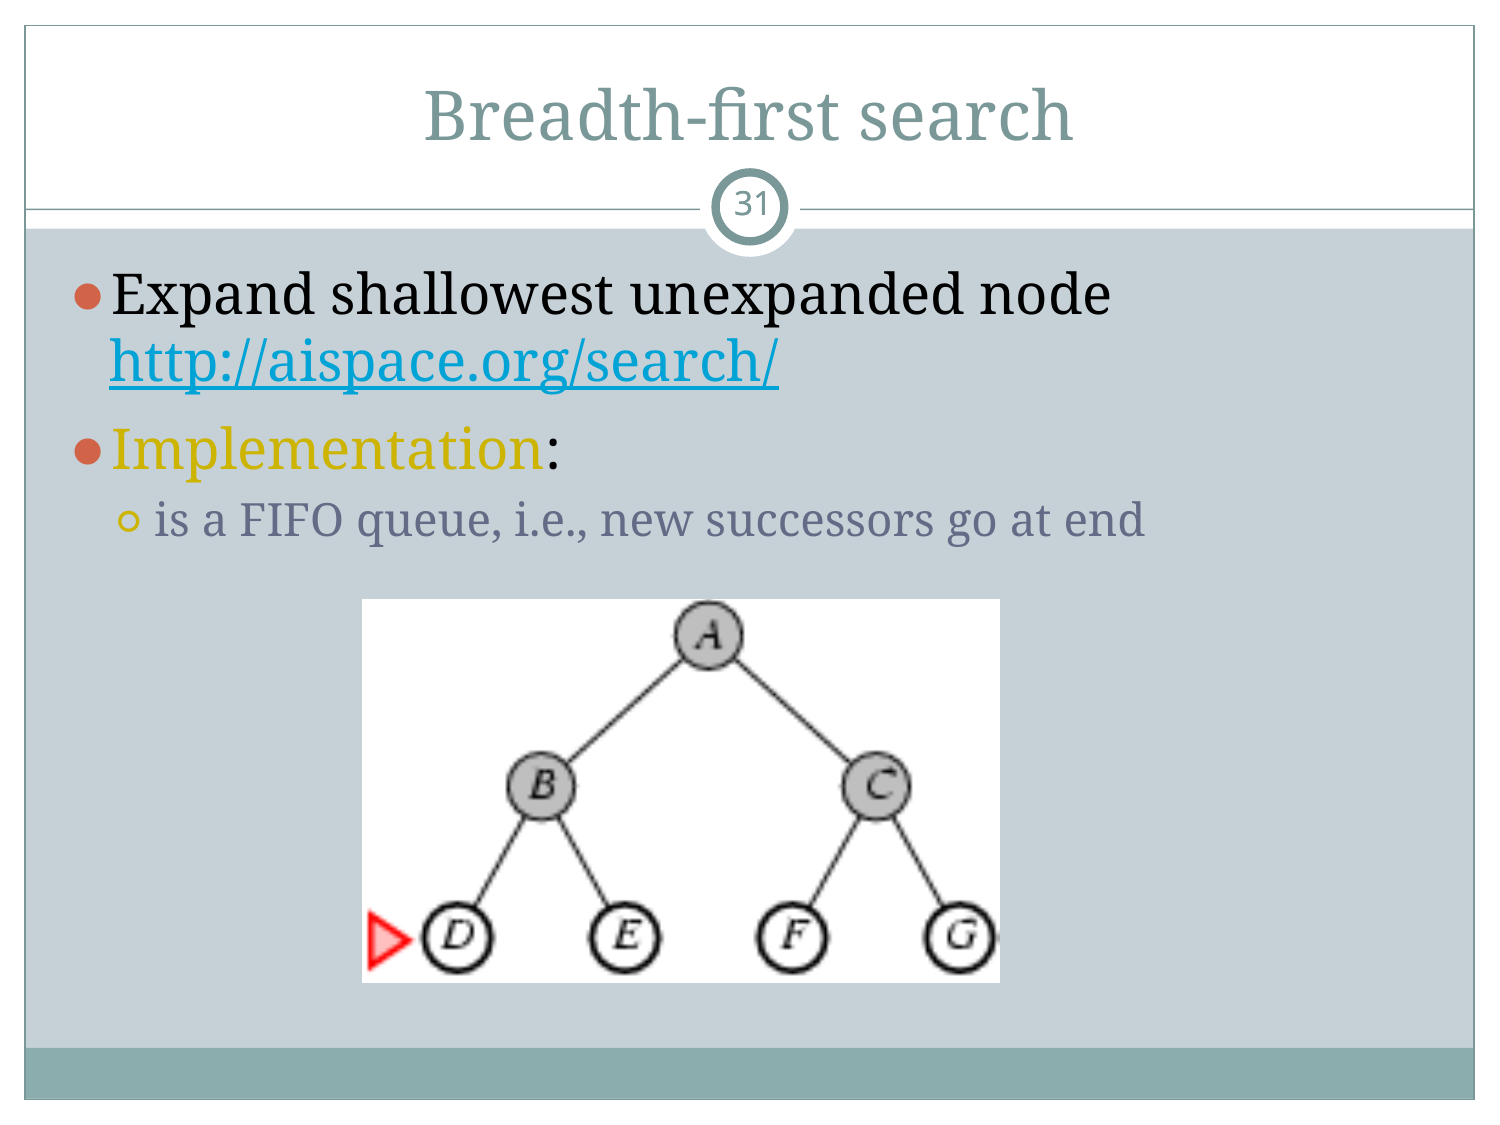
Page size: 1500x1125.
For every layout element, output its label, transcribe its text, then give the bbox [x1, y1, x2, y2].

picture [362, 599, 1000, 983]
slide_number <number> [715, 168, 791, 241]
title Breadth-first search [49, 37, 1450, 162]
list Expand shallowest unexpanded node http://aispace.org/search/ Implementation: is a FIFO queue, i.e., new successors go at end [49, 250, 1445, 1001]
